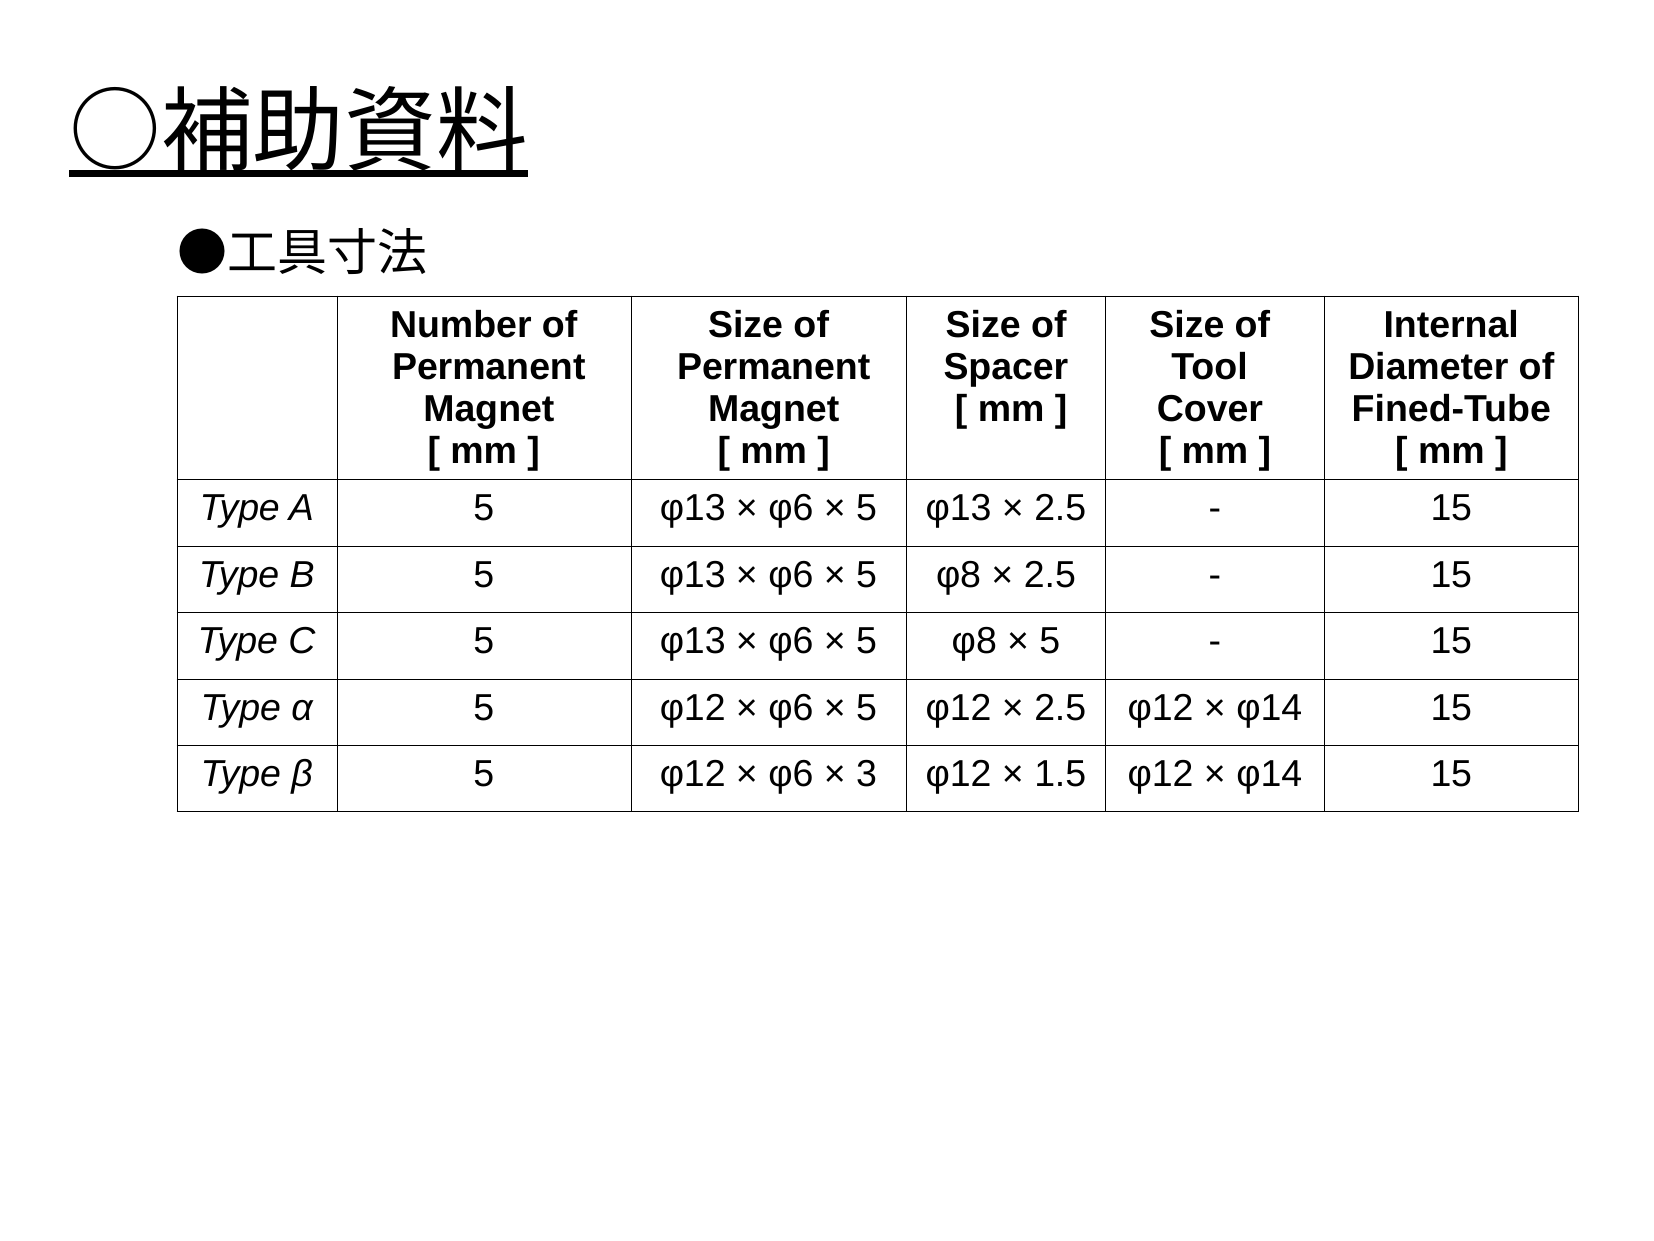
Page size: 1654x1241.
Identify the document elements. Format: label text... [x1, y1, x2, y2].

table_cell φ8 × 5 [907, 613, 1105, 679]
table_cell 15 [1325, 547, 1578, 612]
table_cell Type A [178, 480, 337, 546]
table_cell φ12 × φ14 [1106, 680, 1324, 745]
table_cell Type α [178, 680, 337, 745]
table_cell φ13 × φ6 × 5 [632, 613, 906, 679]
table_header Size of Permanent Magnet [ mm ] [632, 297, 906, 479]
table_cell Type C [178, 613, 337, 679]
table_cell 5 [338, 613, 631, 679]
list ●工具寸法 [106, 227, 497, 378]
table_cell 5 [338, 480, 631, 546]
table_cell 15 [1325, 613, 1578, 679]
table_cell - [1106, 480, 1324, 546]
table_header Number of Permanent Magnet [ mm ] [338, 297, 631, 479]
table_cell 15 [1325, 746, 1578, 811]
table_cell φ12 × 2.5 [907, 680, 1105, 745]
table_cell 15 [1325, 480, 1578, 546]
table_header Size of Spacer [ mm ] [907, 297, 1105, 479]
table_header [178, 297, 337, 479]
table_cell - [1106, 547, 1324, 612]
table_cell - [1106, 613, 1324, 679]
title ○補助資料 [69, 19, 1558, 227]
table_cell 5 [338, 746, 631, 811]
table_header Size of Tool Cover [ mm ] [1106, 297, 1324, 479]
table_cell 5 [338, 680, 631, 745]
table_cell φ13 × φ6 × 5 [632, 547, 906, 612]
table_cell φ13 × 2.5 [907, 480, 1105, 546]
table_cell 15 [1325, 680, 1578, 745]
table_cell φ12 × φ14 [1106, 746, 1324, 811]
table_cell φ8 × 2.5 [907, 547, 1105, 612]
table_cell φ12 × φ6 × 5 [632, 680, 906, 745]
table_header Internal Diameter of Fined-Tube [ mm ] [1325, 297, 1578, 479]
table_cell Type B [178, 547, 337, 612]
table_cell φ12 × φ6 × 3 [632, 746, 906, 811]
table_cell Type β [178, 746, 337, 811]
table_cell φ13 × φ6 × 5 [632, 480, 906, 546]
table_cell 5 [338, 547, 631, 612]
table_cell φ12 × 1.5 [907, 746, 1105, 811]
